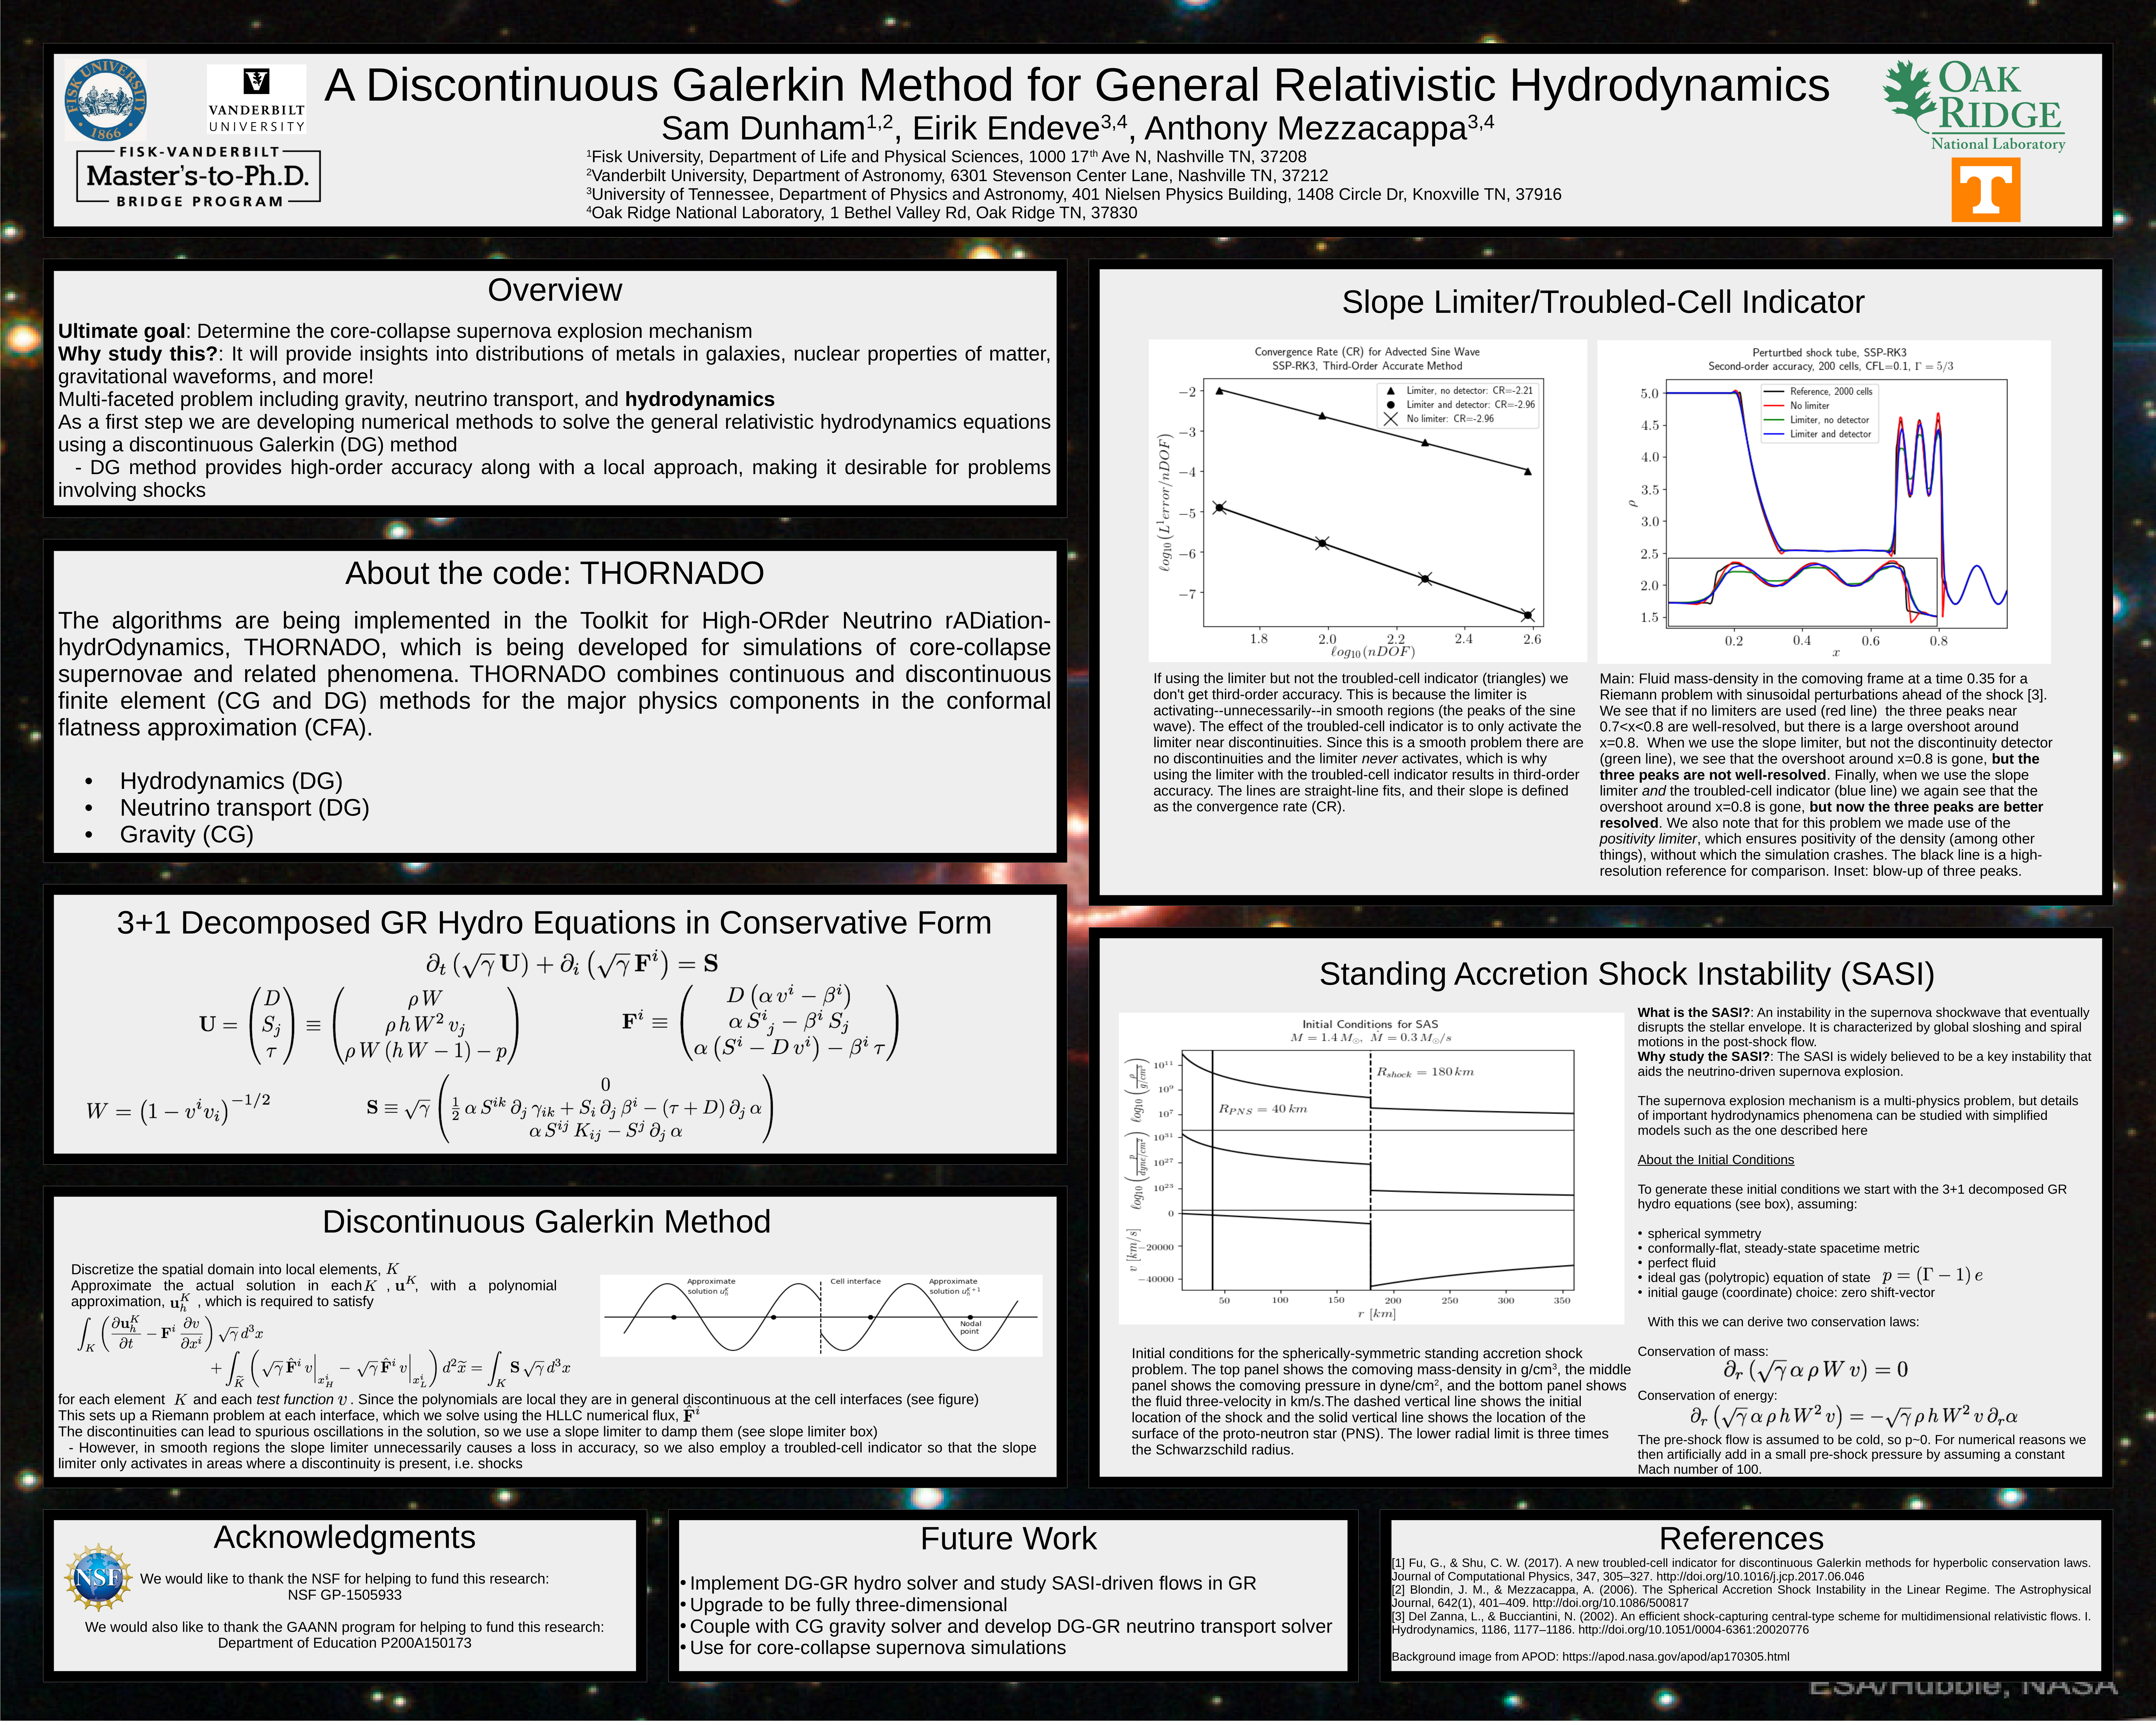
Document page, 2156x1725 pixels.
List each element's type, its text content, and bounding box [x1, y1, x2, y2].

text_box Acknowledgments We would like to thank the NSF for helping to fund this research: NSF GP-1505933 We would also like to thank the GAANN program for helping to fund this research: Department of Education P200A150173 [49, 1517, 640, 1675]
text_box References [1] Fu, G., & Shu, C. W. (2017). A new troubled-cell indicator for discontinuous Galerkin methods for hyperbolic conservation laws. Journal of Computational Physics, 347, 305–327. http://doi.org/10.1016/j.jcp.2017.06.046 [2] Blondin, J. M., & Mezzacappa, A. (2006). The Spherical Accretion Shock Instability in the Linear Regime. The Astrophysical Journal, 642(1), 401–409. http://doi.org/10.1086/500817 [3] Del Zanna, L., & Bucciantini, N. (2002). An efficient shock-capturing central-type scheme for multidimensional relativistic flows. I. Hydrodynamics, 1186, 1177–1186. http://doi.org/10.1051/0004-6361:20020776 Background image from APOD: https://apod.nasa.gov/apod/ap170305.html [1387, 1518, 2096, 1673]
text_box Future Work Implement DG-GR hydro solver and study SASI-driven flows in GR Upgrade to be fully three-dimensional Couple with CG gravity solver and develop DG-GR neutrino transport solver Use for core-collapse supernova simulations [675, 1518, 1342, 1725]
text_box [1380, 1509, 2113, 1682]
text_box Discretize the spatial domain into local elements, Approximate the actual solution in each , , with a polynomial approximation, , which is required to satisfy [67, 1243, 561, 1389]
text_box Main: Fluid mass-density in the comoving frame at a time 0.35 for a Riemann problem with sinusoidal perturbations ahead of the shock [3]. We see that if no limiters are used (red line) the three peaks near 0.7<x<0.8 are well-resolved, but there is a large overshoot around x=0.8. When we use the slope limiter, but not the discontinuity detector (green line), we see that the overshoot around x=0.8 is gone, but the three peaks are not well-resolved. Finally, when we use the slope limiter and the troubled-cell indicator (blue line) we again see that the overshoot around x=0.8 is gone, but now the three peaks are better resolved. We also note that for this problem we made use of the positivity limiter, which ensures positivity of the density (among other things), without which the simulation crashes. The black line is a high-resolution reference for comparison. Inset: blow-up of three peaks. [1595, 668, 2066, 897]
text_box Initial conditions for the spherically-symmetric standing accretion shock problem. The top panel shows the comoving mass-density in g/cm3, the middle panel shows the comoving pressure in dyne/cm2, and the bottom panel shows the fluid three-velocity in km/s.The dashed vertical line shows the initial location of the shock and the solid vertical line shows the location of the surface of the proto-neutron star (PNS). The lower radial limit is three times the Schwarzschild radius. [1127, 1343, 1633, 1470]
text_box [43, 1509, 647, 1682]
text_box [43, 43, 2113, 237]
text_box Standing Accretion Shock Instability (SASI) [1315, 953, 1954, 1003]
text_box [43, 1186, 1067, 1488]
text_box About the code: THORNADO The algorithms are being implemented in the Toolkit for High-ORder Neutrino rADiation-hydrOdynamics, THORNADO, which is being developed for simulations of core-collapse supernovae and related phenomena. THORNADO combines continuous and discontinuous finite element (CG and DG) methods for the major physics components in the conformal flatness approximation (CFA). • Hydrodynamics (DG) • Neutrino transport (DG) • Gravity (CG) [54, 553, 1057, 850]
text_box If using the limiter but not the troubled-cell indicator (triangles) we don't get third-order accuracy. This is because the limiter is activating--unnecessarily--in smooth regions (the peaks of the sine wave). The effect of the troubled-cell indicator is to only activate the limiter near discontinuities. Since this is a smooth problem there are no discontinuities and the limiter never activates, which is why using the limiter with the troubled-cell indicator results in third-order accuracy. The lines are straight-line fits, and their slope is defined as the convergence rate (CR). [1149, 668, 1589, 863]
text_box [43, 259, 1067, 518]
text_box 1Fisk University, Department of Life and Physical Sciences, 1000 17th Ave N, Nashville TN, 37208 2Vanderbilt University, Department of Astronomy, 6301 Stevenson Center Lane, Nashville TN, 37212 3University of Tennessee, Department of Physics and Astronomy, 401 Nielsen Physics Building, 1408 Circle Dr, Knoxville TN, 37916 4Oak Ridge National Laboratory, 1 Bethel Valley Rd, Oak Ridge TN, 37830 [582, 145, 1574, 227]
text_box Sam Dunham1,2, Eirik Endeve3,4, Anthony Mezzacappa3,4 [647, 107, 1509, 145]
text_box for each element and each test function . Since the polynomials are local they are in general discontinuous at the cell interfaces (see figure) This sets up a Riemann problem at each interface, which we solve using the HLLC numerical flux, The discontinuities can lead to spurious oscillations in the solution, so we use a slope limiter to damp them (see slope limiter box) - However, in smooth regions the slope limiter unnecessarily causes a loss in accuracy, so we also employ a troubled-cell indicator so that the slope limiter only activates in areas where a discontinuity is present, i.e. shocks [54, 1389, 1041, 1477]
text_box A Discontinuous Galerkin Method for General Relativistic Hydrodynamics [63, 56, 2093, 113]
text_box [43, 539, 1067, 863]
text_box [668, 1509, 1359, 1682]
text_box What is the SASI?: An instability in the supernova shockwave that eventually disrupts the stellar envelope. It is characterized by global sloshing and spiral motions in the post-shock flow. Why study the SASI?: The SASI is widely believed to be a key instability that aids the neutrino-driven supernova explosion. The supernova explosion mechanism is a multi-physics problem, but details of important hydrodynamics phenomena can be studied with simplified models such as the one described here About the Initial Conditions To generate these initial conditions we start with the 3+1 decomposed GR hydro equations (see box), assuming: spherical symmetry conformally-flat, steady-state spacetime metric perfect fluid ideal gas (polytropic) equation of state initial gauge (coordinate) choice: zero shift-vector With this we can derive two conservation laws: Conservation of mass: Conservation of energy: The pre-shock flow is assumed to be cold, so p~0. For numerical reasons we then artificially add in a small pre-shock pressure by assuming a constant Mach number of 100. [1633, 1003, 2097, 1479]
text_box Slope Limiter/Troubled-Cell Indicator [1099, 281, 2109, 339]
text_box 3+1 Decomposed GR Hydro Equations in Conservative Form [52, 902, 1058, 997]
picture [0, 0, 2156, 1721]
text_box Discontinuous Galerkin Method [318, 1201, 793, 1243]
text_box [43, 884, 1067, 1165]
text_box Overview Ultimate goal: Determine the core-collapse supernova explosion mechanism Why study this?: It will provide insights into distributions of metals in galaxies, nuclear properties of matter, gravitational waveforms, and more! Multi-faceted problem including gravity, neutrino transport, and hydrodynamics As a first step we are developing numerical methods to solve the general relativistic hydrodynamics equations using a discontinuous Galerkin (DG) method - DG method provides high-order accuracy along with a local approach, making it desirable for problems involving shocks [54, 269, 1057, 504]
text_box [1089, 259, 2113, 906]
text_box [1089, 927, 2113, 1488]
